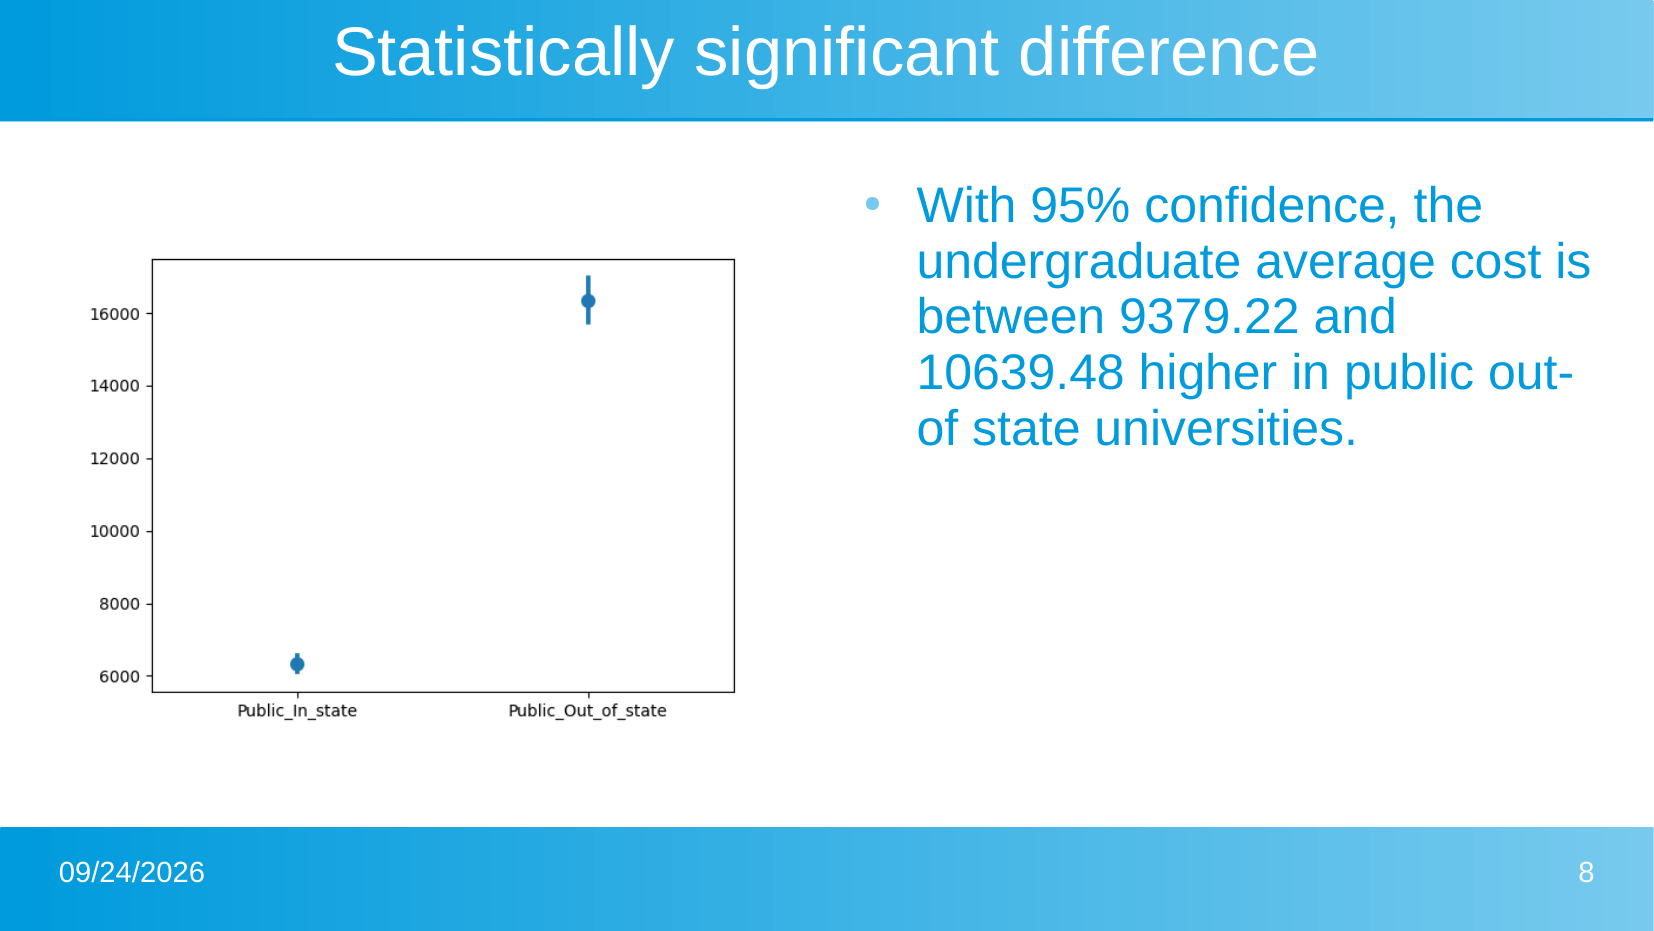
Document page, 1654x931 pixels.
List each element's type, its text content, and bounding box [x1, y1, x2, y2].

list With 95% confidence, the undergraduate average cost is between 9379.22 and 10639.48 higher in public out-of state universities. [845, 177, 1596, 768]
picture [58, 191, 809, 754]
title Statistically significant difference [59, 0, 1613, 188]
